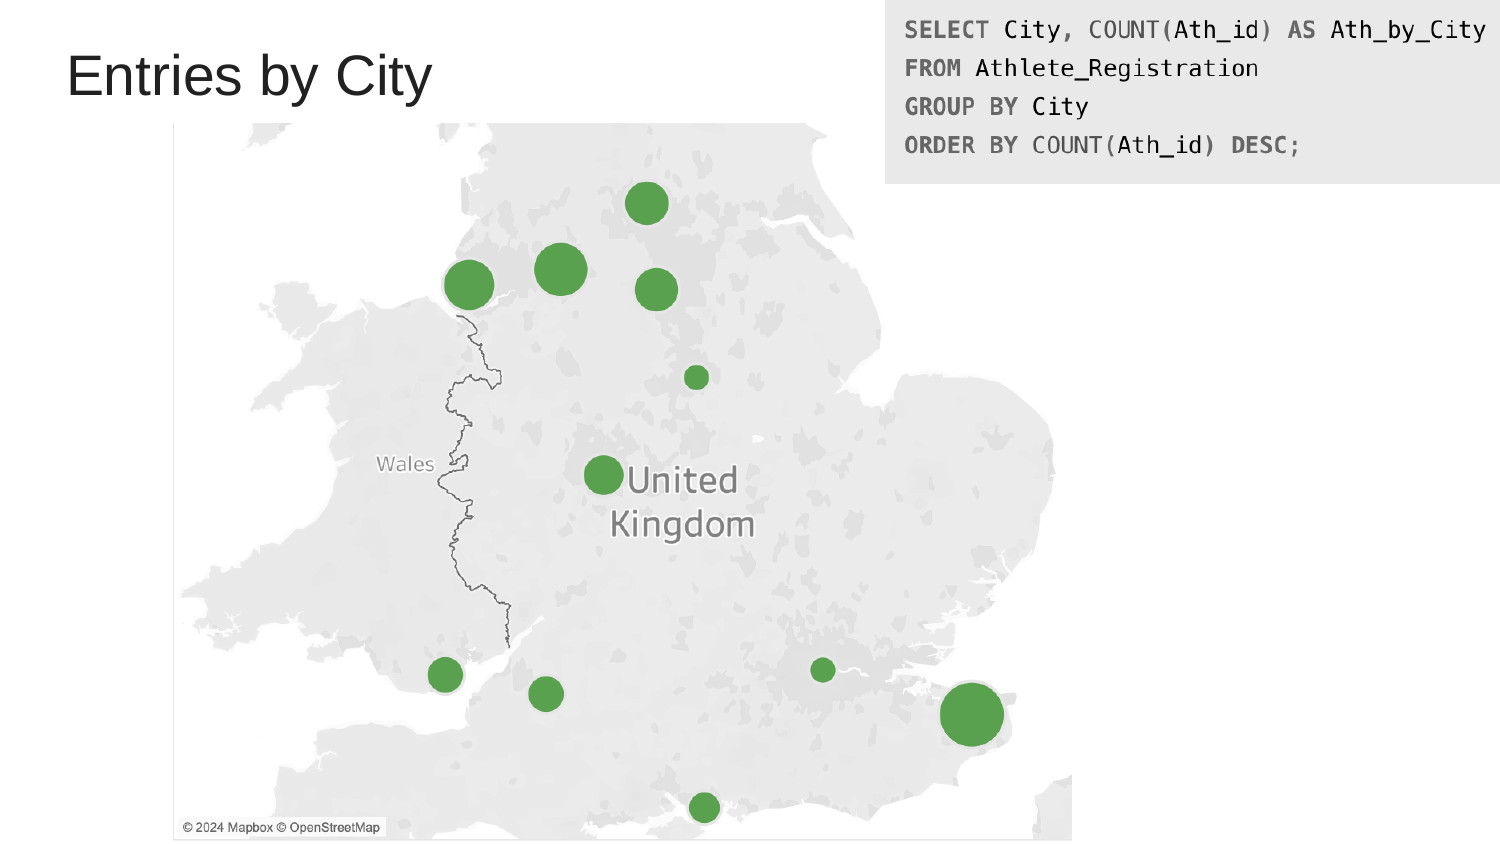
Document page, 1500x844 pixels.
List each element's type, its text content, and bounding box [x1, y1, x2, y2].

picture [173, 0, 1500, 844]
title Entries by City [51, 29, 885, 124]
